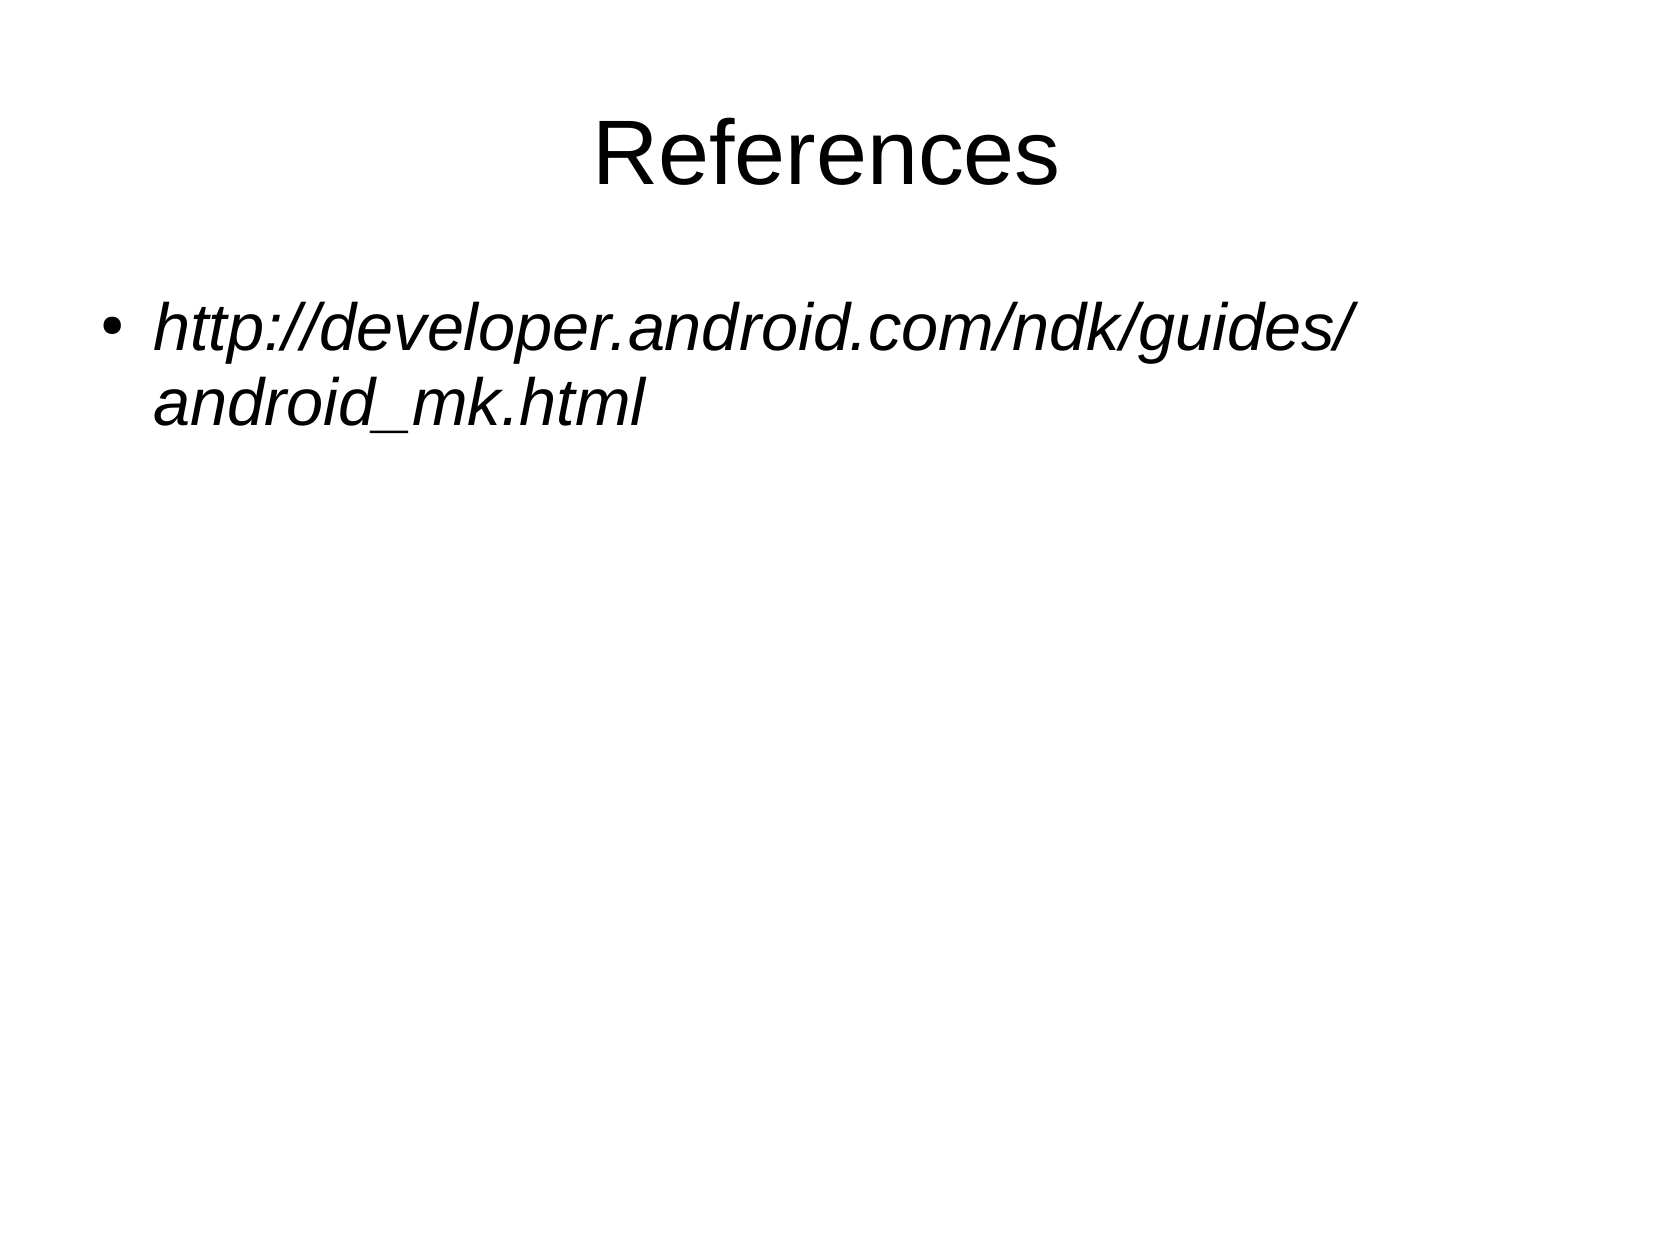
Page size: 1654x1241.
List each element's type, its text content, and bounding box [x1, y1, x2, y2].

list http://developer.android.com/ndk/guides/android_mk.html [82, 290, 1571, 1010]
title References [82, 49, 1571, 257]
